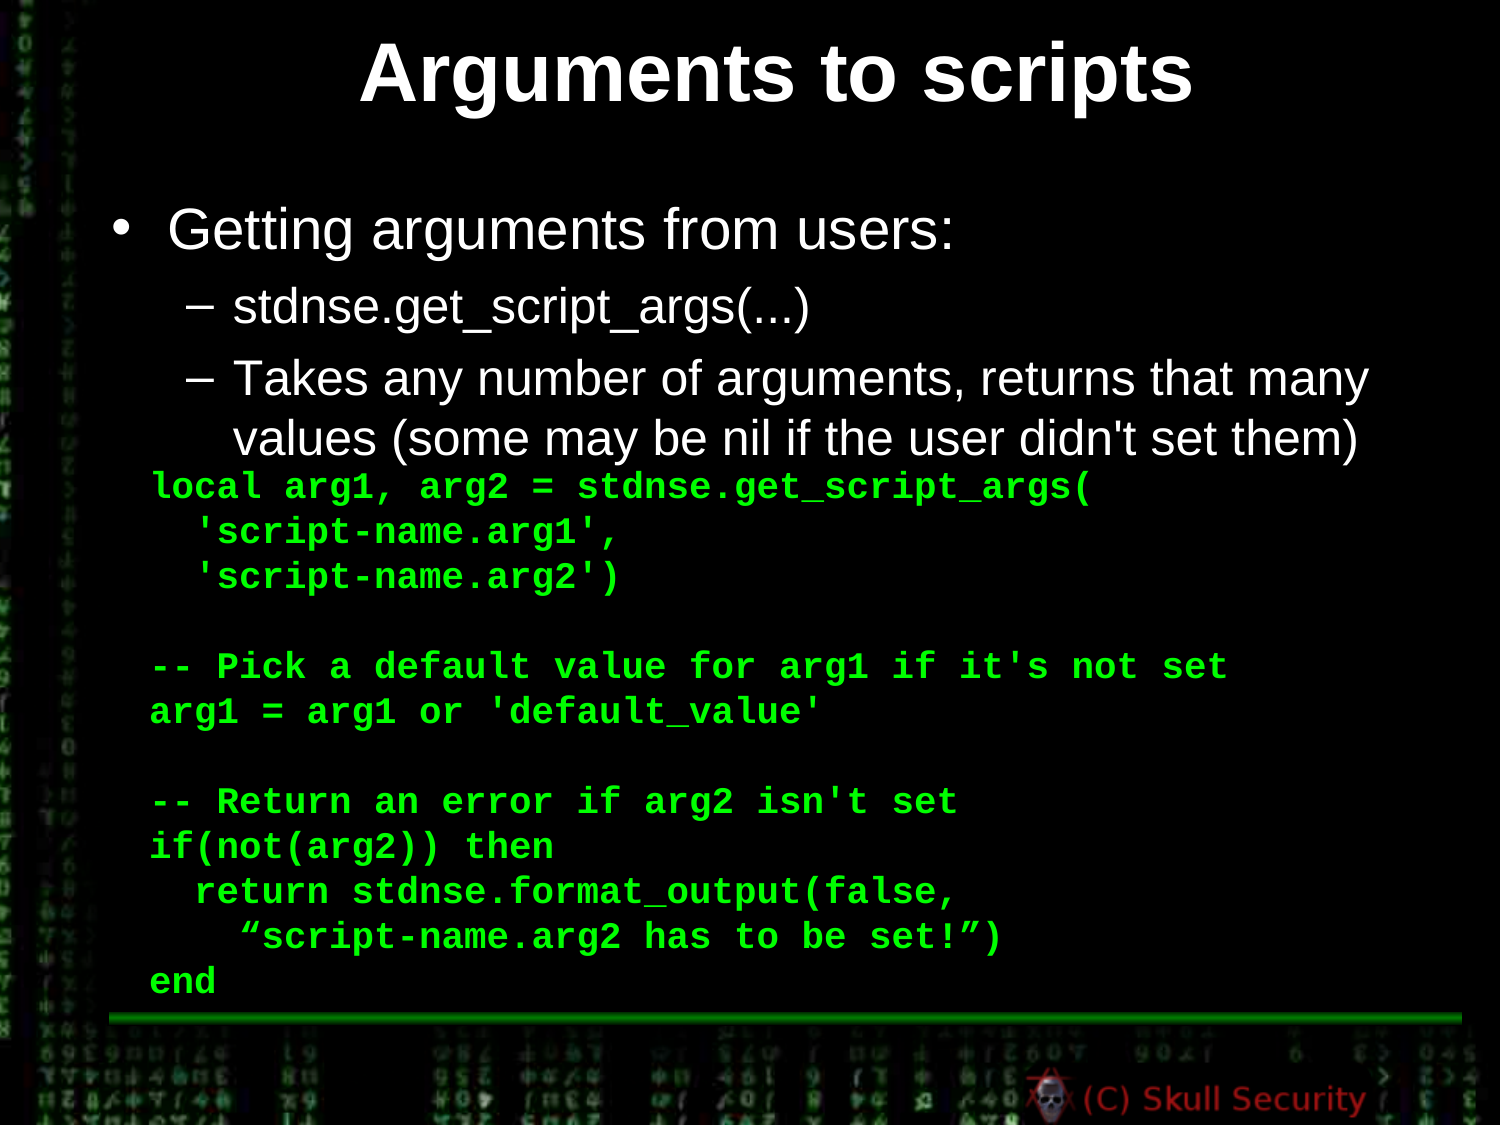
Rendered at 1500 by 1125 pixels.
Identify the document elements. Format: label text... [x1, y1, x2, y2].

list Getting arguments from users: stdnse.get_script_args(...) Takes any number of arguments, returns that many values (some may be nil if the user didn't set them) [108, 183, 1459, 926]
picture [0, 0, 1500, 1125]
text_box local arg1, arg2 = stdnse.get_script_args( 'script-name.arg1', 'script-name.arg2') -- Pick a default value for arg1 if it's not set arg1 = arg1 or 'default_value' -- Return an error if arg2 isn't set if(not(arg2)) then return stdnse.format_output(false, “script-name.arg2 has to be set!”) end [134, 454, 1372, 1009]
title Arguments to scripts [103, 5, 1450, 131]
